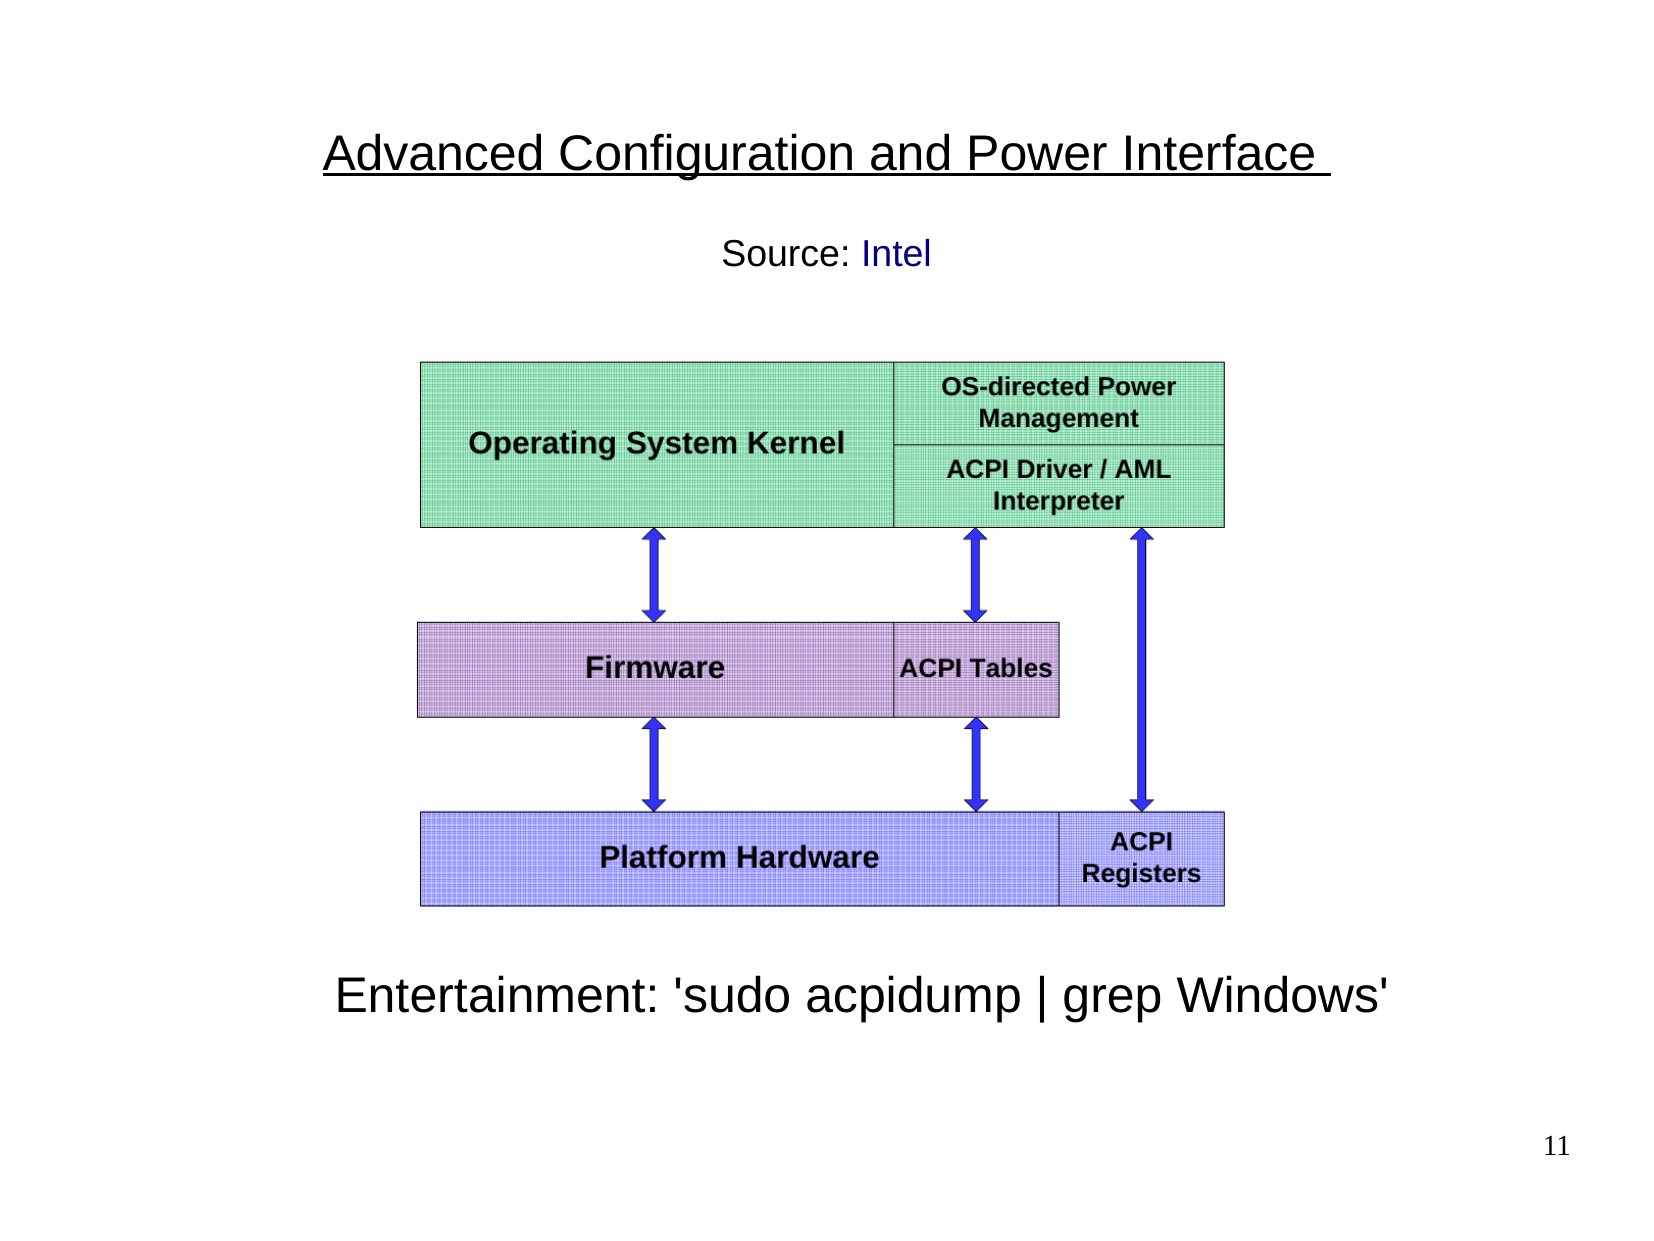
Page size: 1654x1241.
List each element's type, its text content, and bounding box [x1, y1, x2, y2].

title Advanced Configuration and Power Interface [82, 49, 1571, 257]
picture [368, 329, 1285, 931]
text_box Entertainment: 'sudo acpidump | grep Windows' [319, 960, 1406, 1031]
text_box Source: Intel [706, 225, 947, 282]
